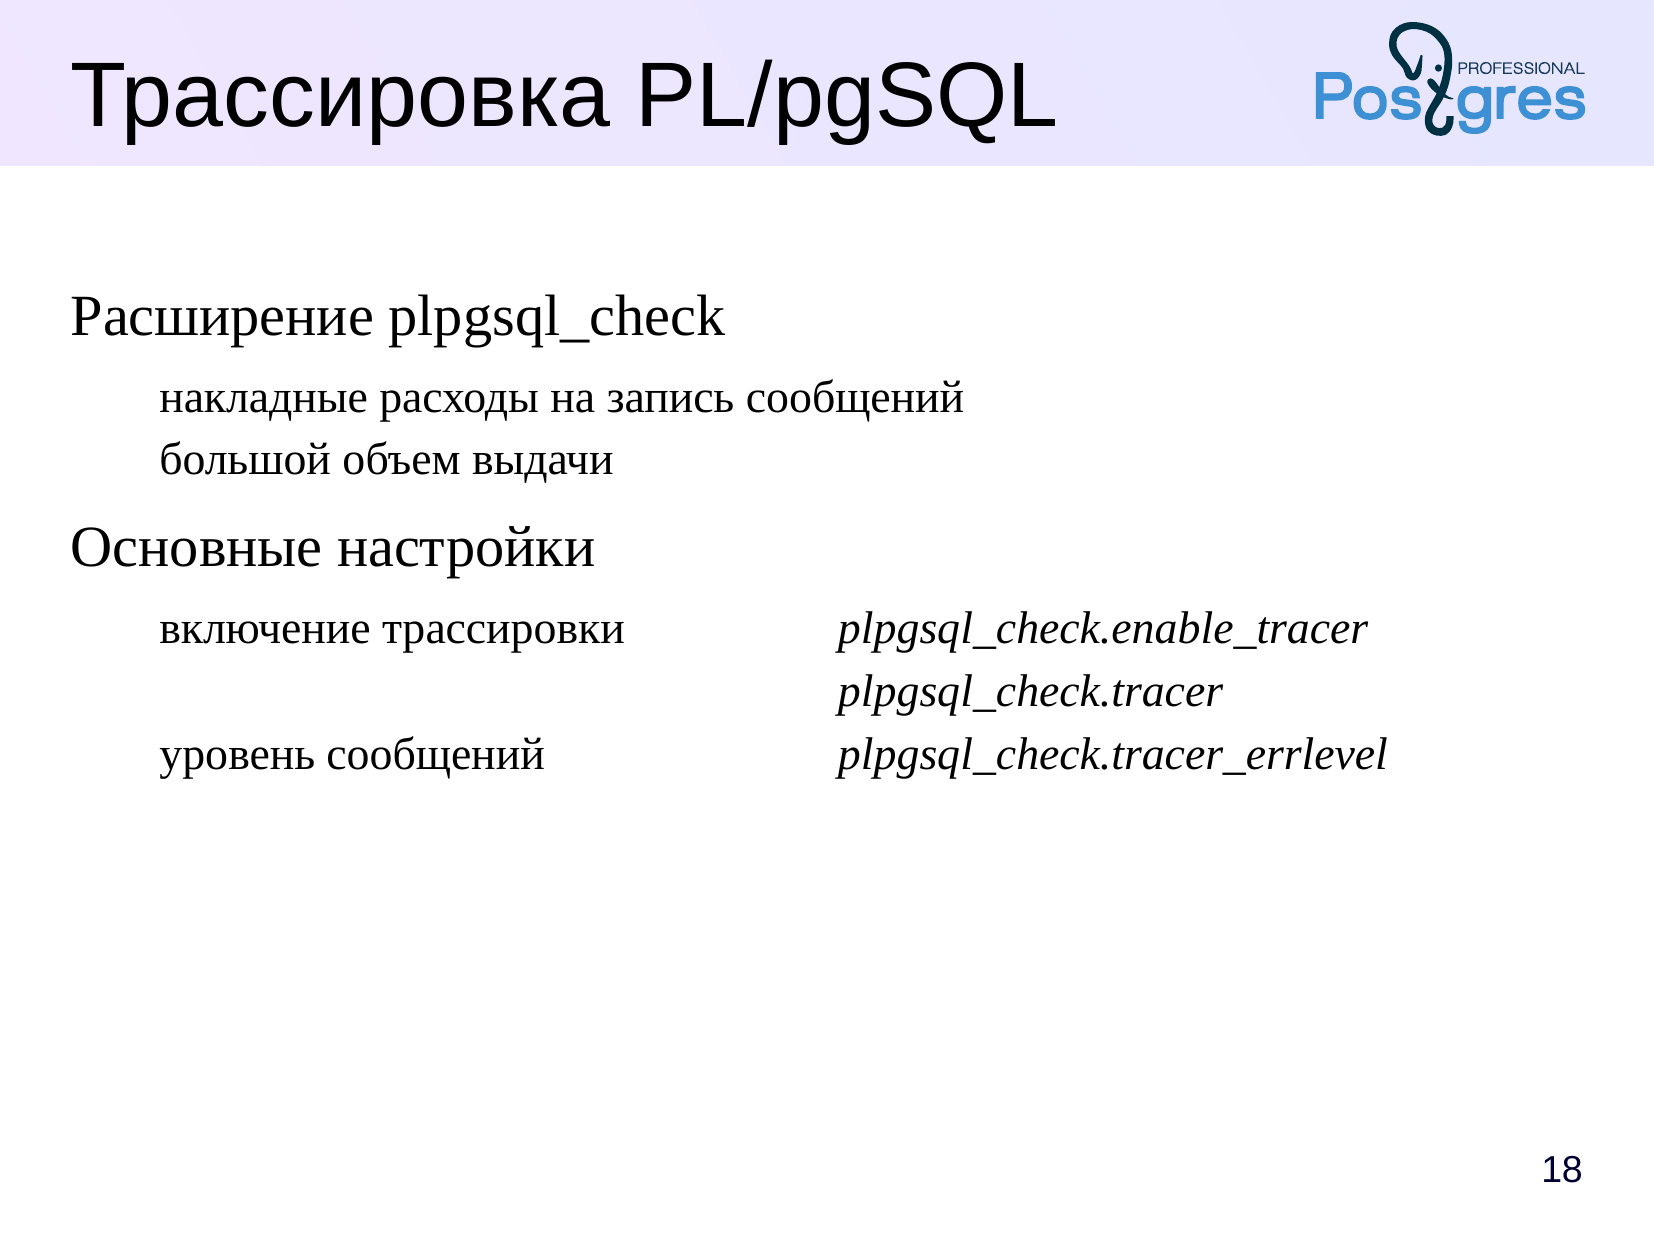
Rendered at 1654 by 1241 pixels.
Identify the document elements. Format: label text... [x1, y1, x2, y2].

list Расширение plpgsql_check накладные расходы на запись сообщений большой объем выдачи Основные настройки включение трассировки plpgsql_check.enable_tracer plpgsql_check.tracer уровень сообщений plpgsql_check.tracer_errlevel [70, 283, 1583, 1141]
title Трассировка PL/pgSQL [70, 43, 1241, 147]
